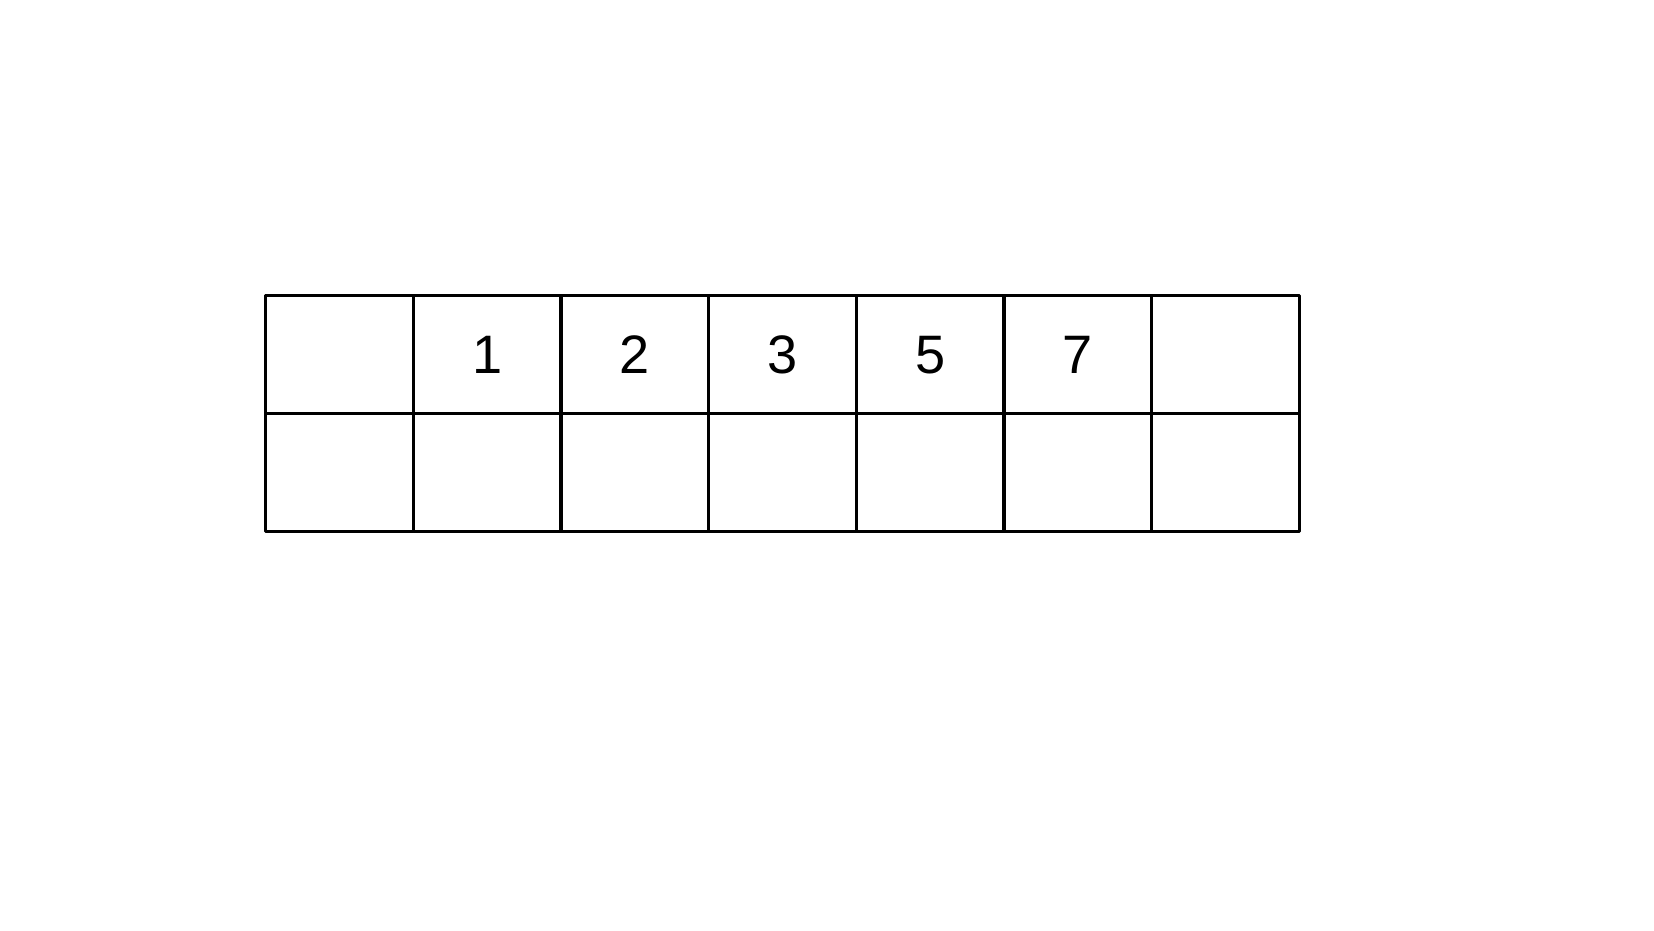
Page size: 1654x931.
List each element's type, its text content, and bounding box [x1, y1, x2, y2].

text_box 7 [1003, 295, 1151, 413]
text_box [265, 295, 1300, 532]
text_box 5 [856, 295, 1003, 413]
text_box 3 [708, 295, 856, 413]
text_box 2 [561, 295, 708, 413]
text_box 1 [413, 295, 561, 413]
